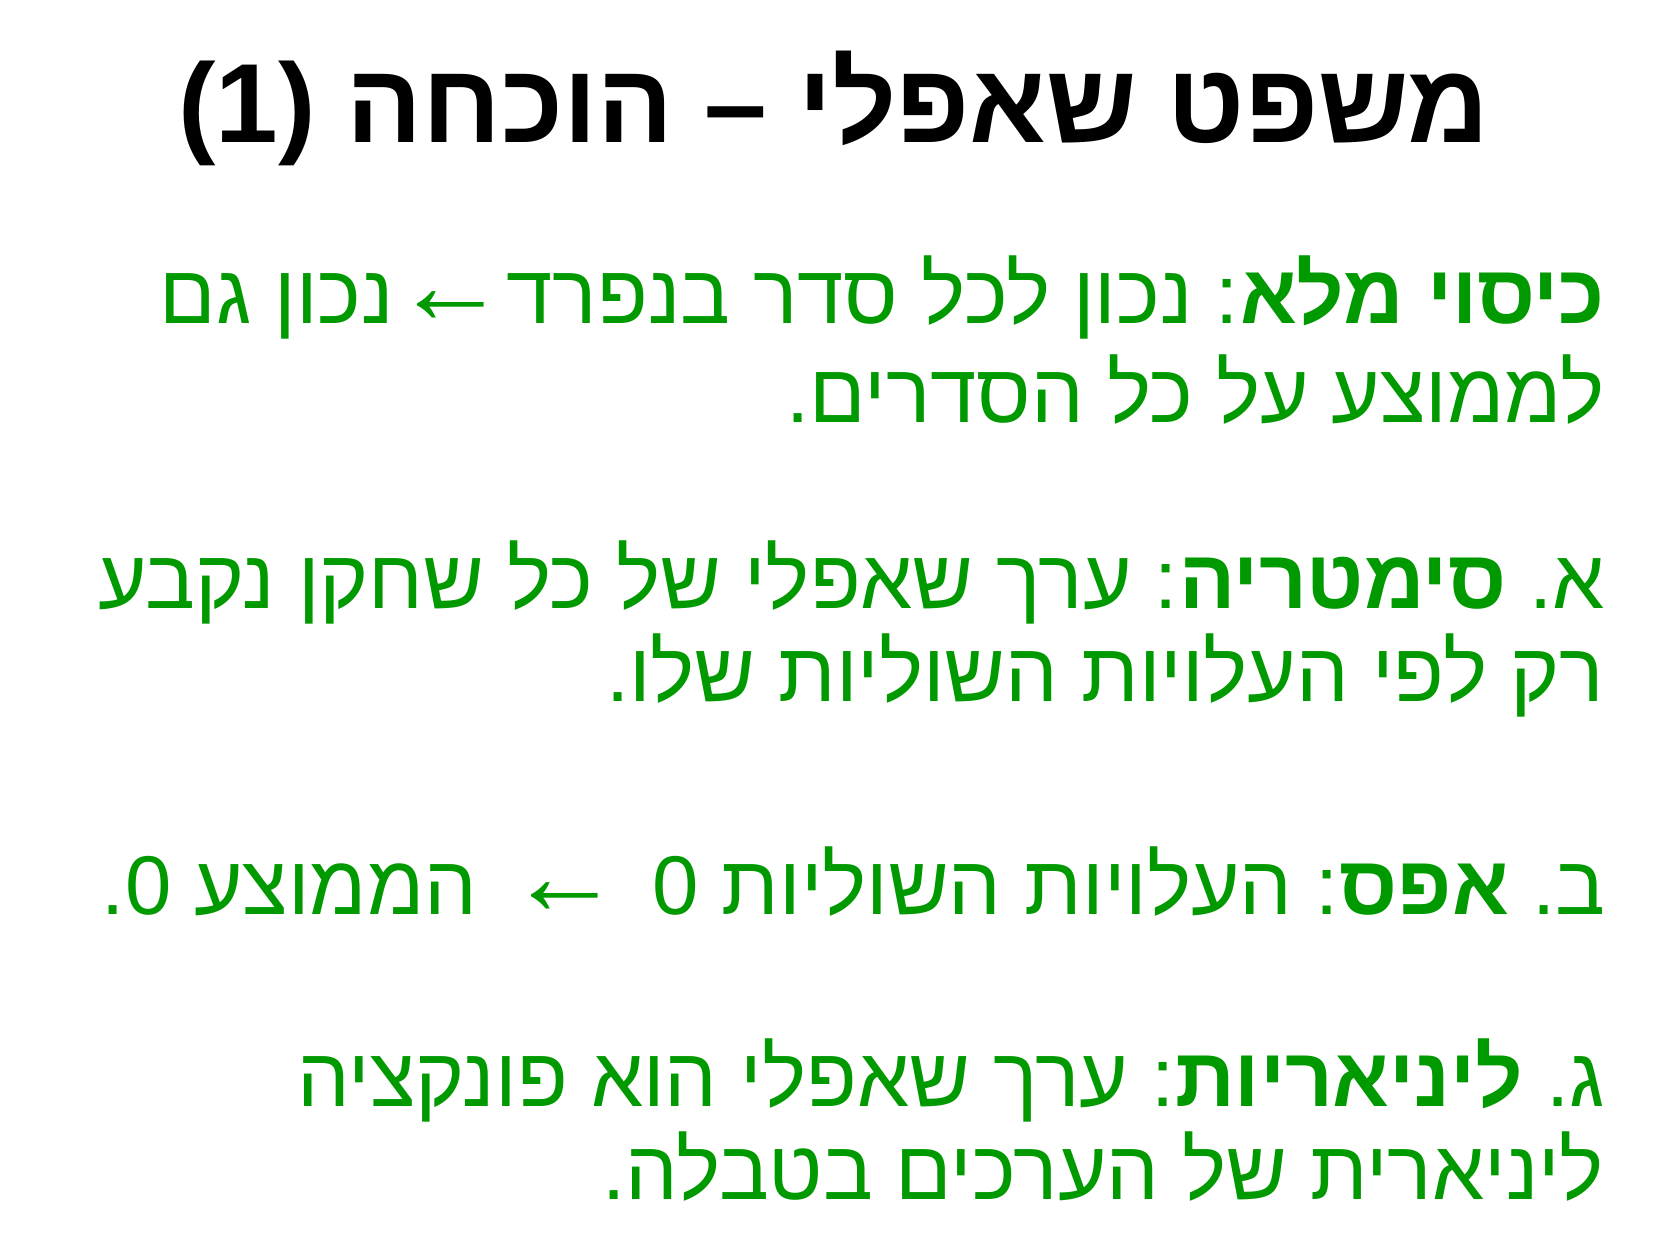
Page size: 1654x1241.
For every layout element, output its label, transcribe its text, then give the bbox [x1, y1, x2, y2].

title משפט שאפלי – הוכחה (1) [15, 0, 1654, 215]
text_box כיסוי מלא: נכון לכל סדר בנפרד←נכון גם לממוצע על כל הסדרים. א. סימטריה: ערך שאפלי של כל שחקן נקבע רק לפי העלויות השוליות שלו. ב. אפס: העלויות השוליות 0 ← הממוצע 0. ג. ליניאריות: ערך שאפלי הוא פונקציה ליניארית של הערכים בטבלה. [0, 214, 1621, 1225]
